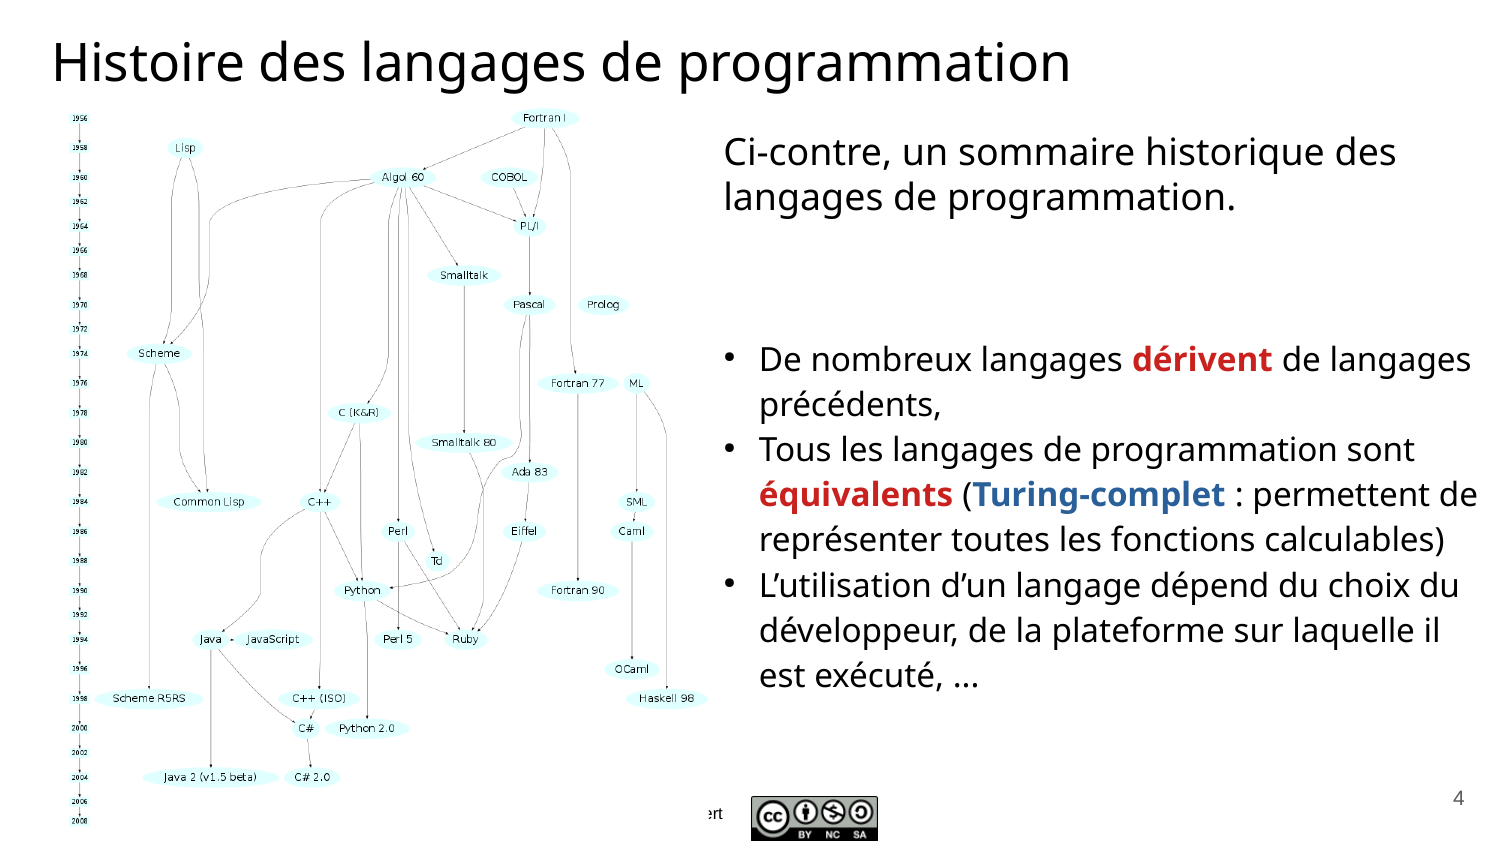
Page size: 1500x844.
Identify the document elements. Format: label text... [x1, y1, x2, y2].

picture [751, 796, 878, 841]
text_box Ci-contre, un sommaire historique des langages de programmation. [709, 120, 1477, 237]
slide_number <numéro> [1389, 764, 1480, 830]
text_box De nombreux langages dérivent de langages précédents, Tous les langages de programmation sont équivalents (Turing-complet : permettent de représenter toutes les fonctions calculables) L’utilisation d’un langage dépend du choix du développeur, de la plateforme sur laquelle il est exécuté, ... [708, 328, 1500, 653]
picture [68, 107, 709, 827]
title Histoire des langages de programmation [51, 13, 1449, 108]
